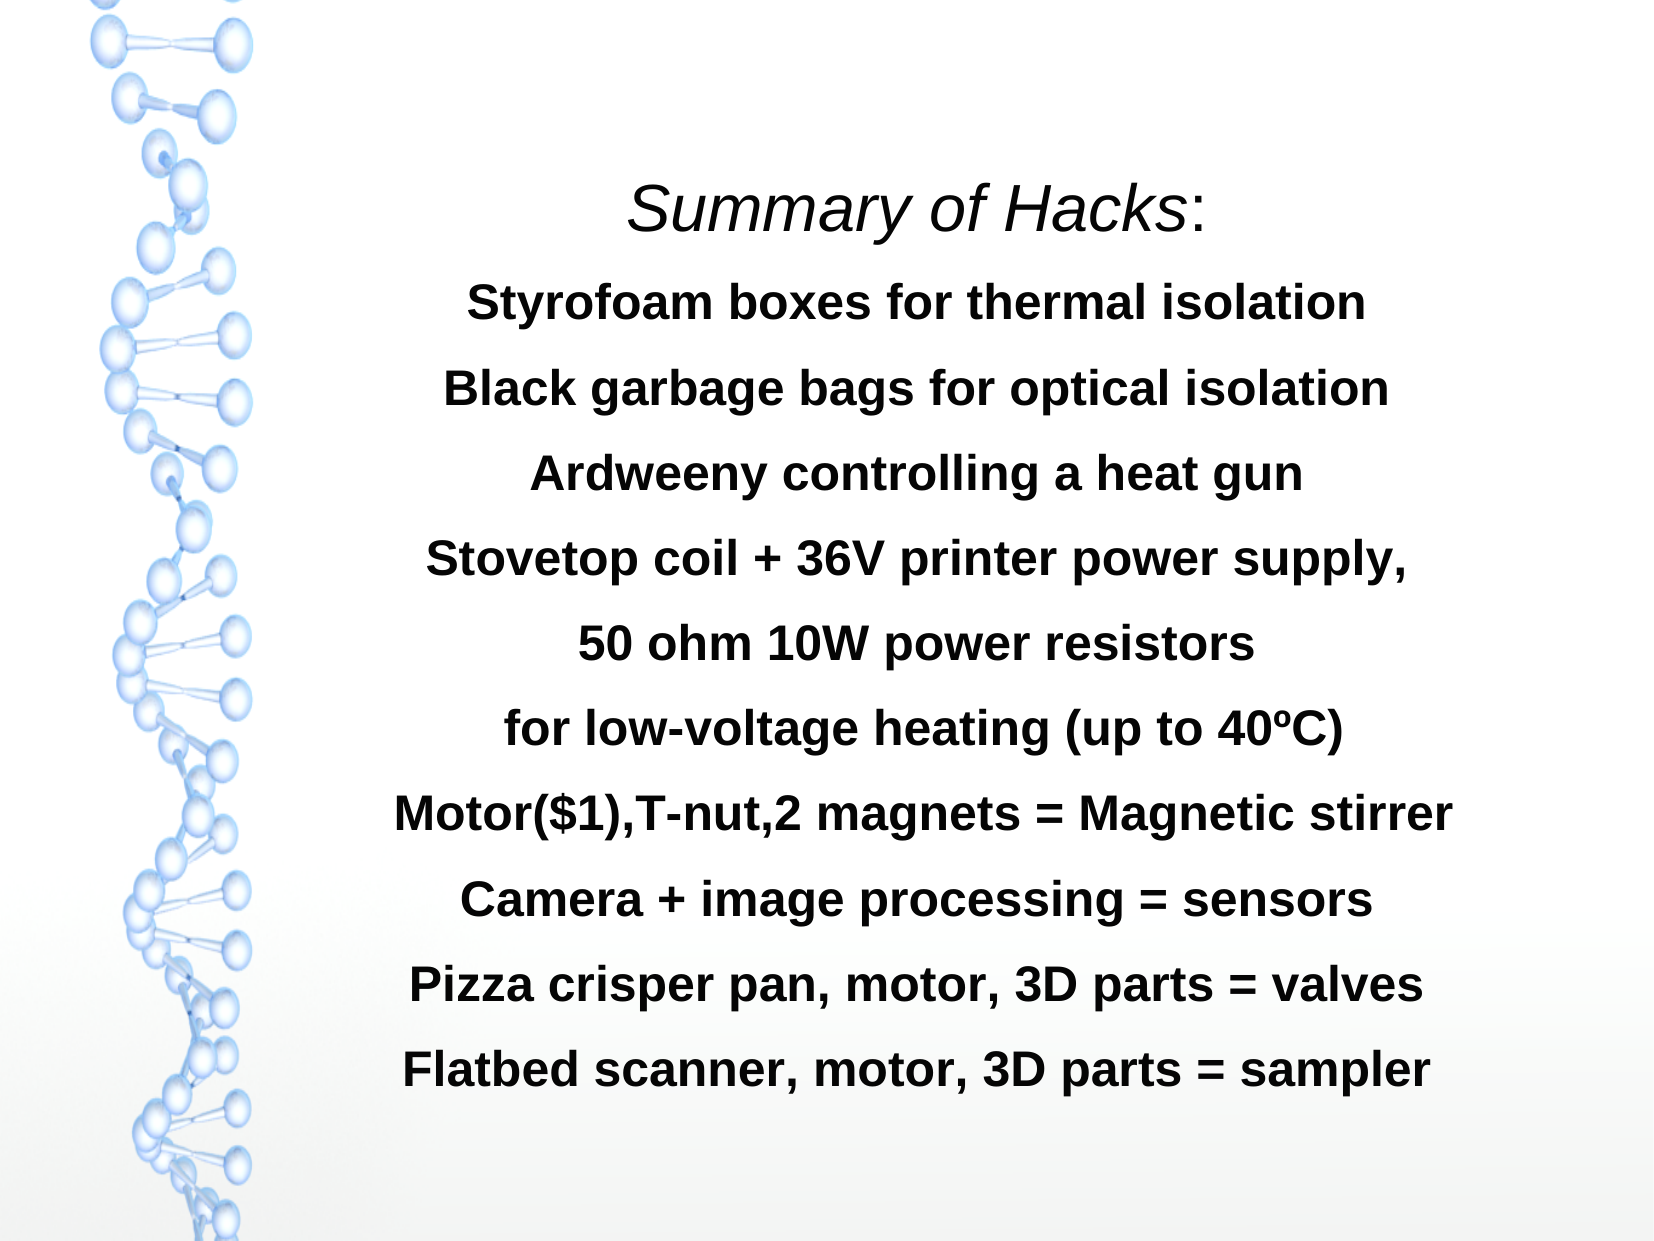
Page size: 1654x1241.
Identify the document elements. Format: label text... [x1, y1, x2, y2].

text_box Summary of Hacks: Styrofoam boxes for thermal isolation Black garbage bags for optical isolation Ardweeny controlling a heat gun Stovetop coil + 36V printer power supply, 50 ohm 10W power resistors for low-voltage heating (up to 40ºC) Motor($1),T-nut,2 magnets = Magnetic stirrer Camera + image processing = sensors Pizza crisper pan, motor, 3D parts = valves Flatbed scanner, motor, 3D parts = sampler [240, 28, 1595, 1241]
picture [0, 0, 1654, 1241]
